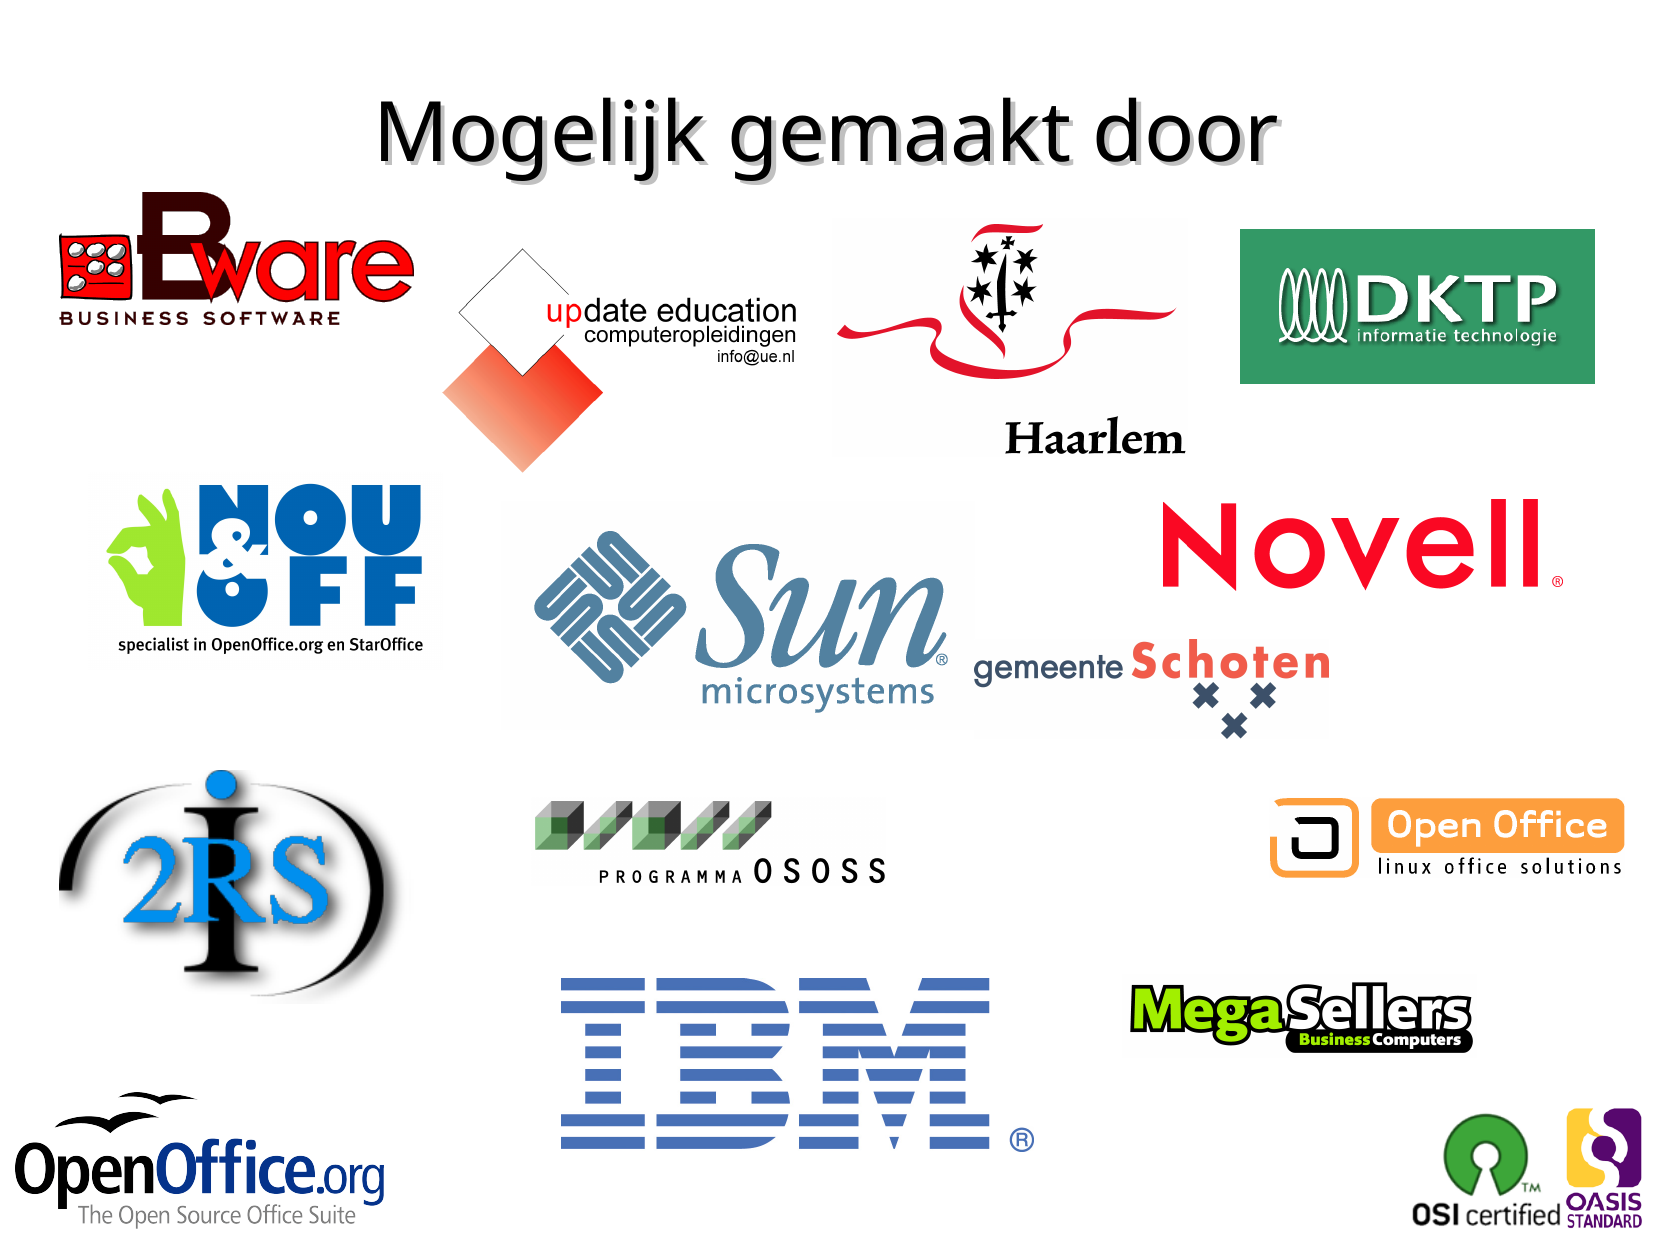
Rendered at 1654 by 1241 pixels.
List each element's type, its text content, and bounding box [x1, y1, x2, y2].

picture [59, 192, 414, 325]
picture [1405, 1102, 1654, 1238]
picture [1240, 229, 1595, 384]
picture [561, 978, 1034, 1152]
picture [1122, 974, 1477, 1058]
picture [531, 797, 886, 886]
picture [1163, 499, 1563, 591]
picture [15, 1092, 384, 1229]
picture [88, 248, 798, 670]
picture [59, 770, 414, 1004]
picture [1269, 797, 1625, 878]
title Mogelijk gemaakt door [82, 56, 1571, 200]
picture [832, 218, 1188, 457]
picture [501, 501, 1329, 739]
